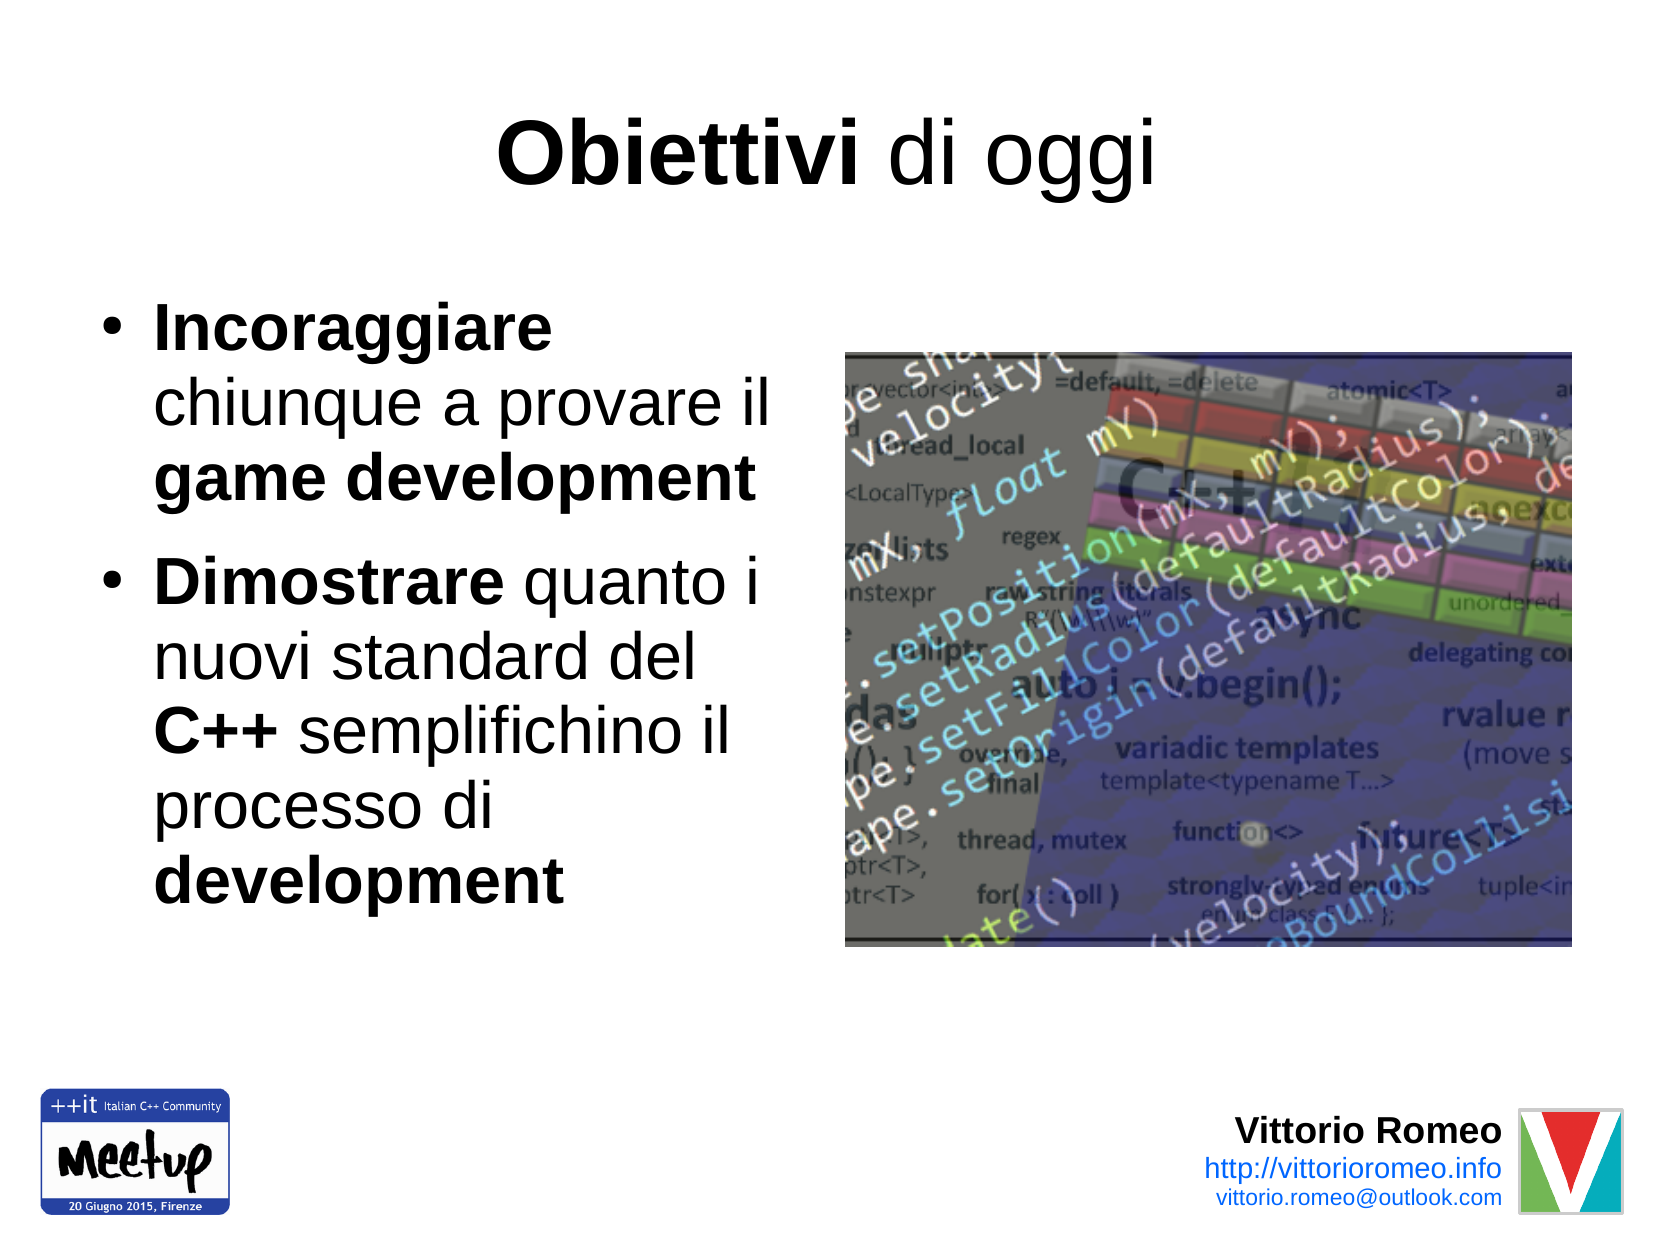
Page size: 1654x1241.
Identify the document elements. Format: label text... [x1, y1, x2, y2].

list Incoraggiare chiunque a provare il game development Dimostrare quanto i nuovi standard del C++ semplifichino il processo di development [82, 290, 809, 1010]
picture [845, 352, 1572, 947]
title Obiettivi di oggi [82, 49, 1571, 257]
picture [1521, 1112, 1621, 1212]
picture [40, 1088, 230, 1215]
